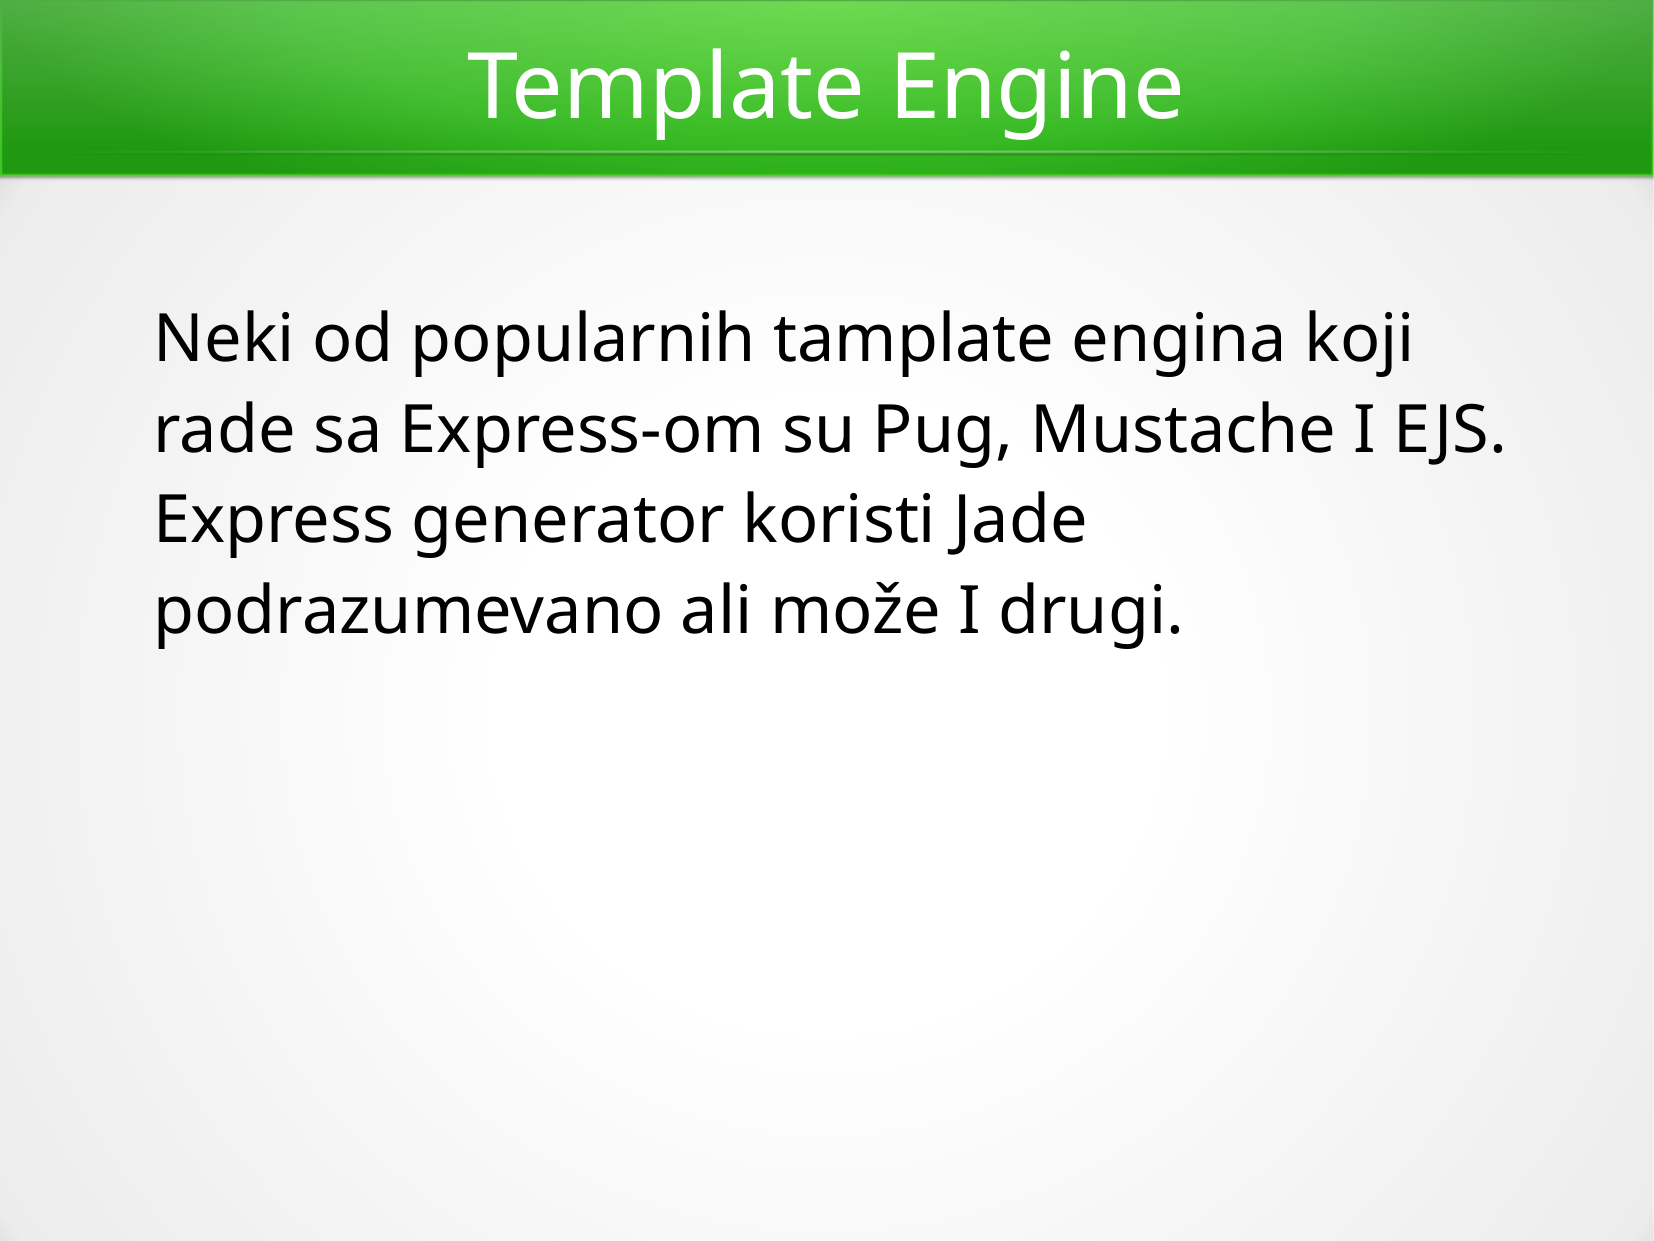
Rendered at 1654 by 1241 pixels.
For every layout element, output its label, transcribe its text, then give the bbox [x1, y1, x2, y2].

picture [0, 0, 1654, 1241]
title Template Engine [82, 11, 1571, 154]
list Neki od popularnih tamplate engina koji rade sa Express-om su Pug, Mustache I EJS. Express generator koristi Jade podrazumevano ali može I drugi. [82, 290, 1571, 1010]
